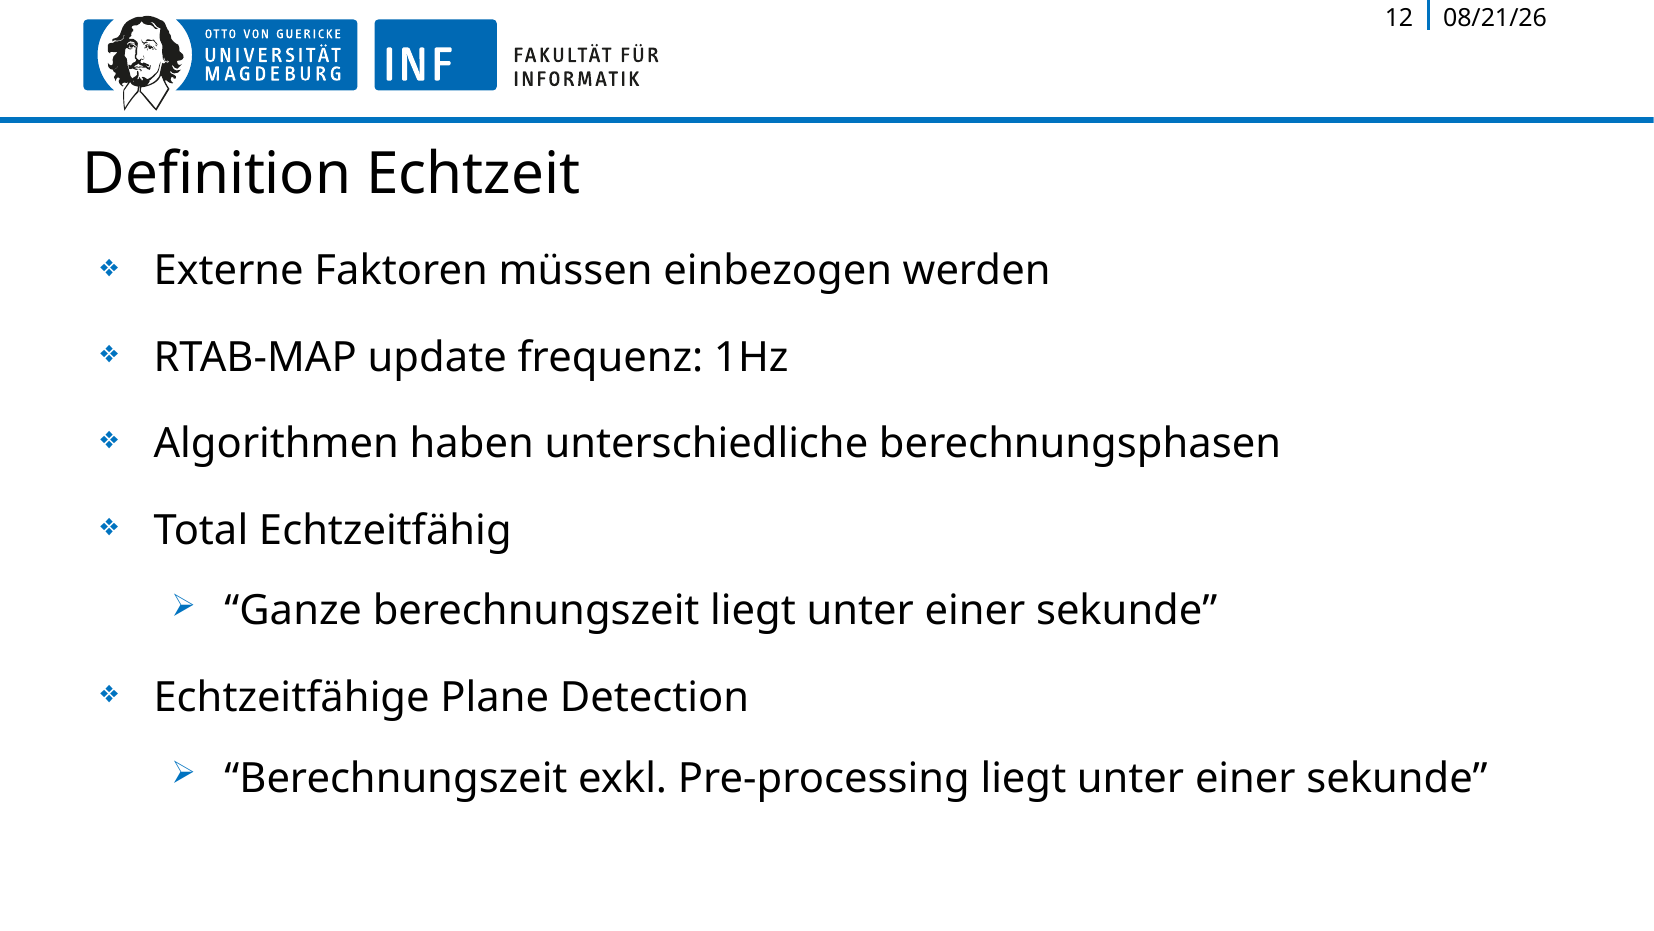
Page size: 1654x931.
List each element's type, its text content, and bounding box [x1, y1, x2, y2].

title Definition Echtzeit [82, 131, 1571, 211]
list Externe Faktoren müssen einbezogen werden RTAB-MAP update frequenz: 1Hz Algorithmen haben unterschiedliche berechnungsphasen Total Echtzeitfähig “Ganze berechnungszeit liegt unter einer sekunde” Echtzeitfähige Plane Detection “Berechnungszeit exkl. Pre-processing liegt unter einer sekunde” [82, 240, 1571, 916]
